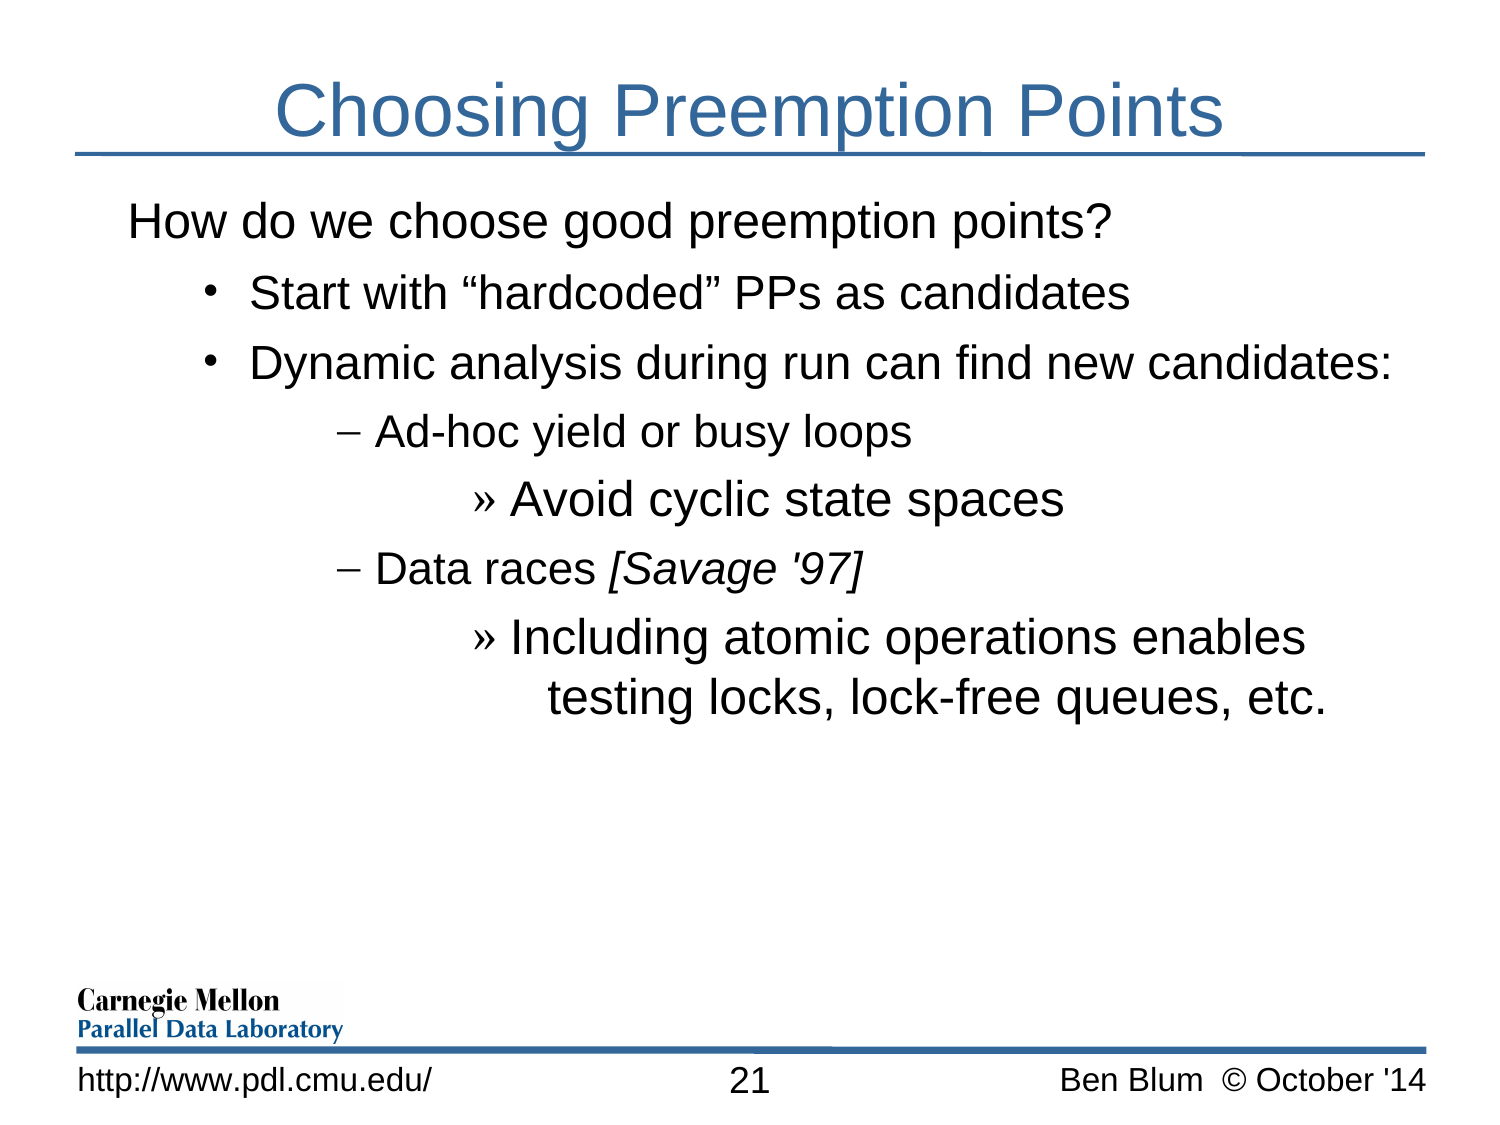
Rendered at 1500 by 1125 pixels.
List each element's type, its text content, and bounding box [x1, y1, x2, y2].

picture [77, 979, 343, 1044]
title Choosing Preemption Points [112, 49, 1388, 163]
list How do we choose good preemption points? Start with “hardcoded” PPs as candidates Dynamic analysis during run can find new candidates: Ad-hoc yield or busy loops Avoid cyclic state spaces Data races [Savage '97] Including atomic operations enables testing locks, lock-free queues, etc. [112, 181, 1426, 938]
